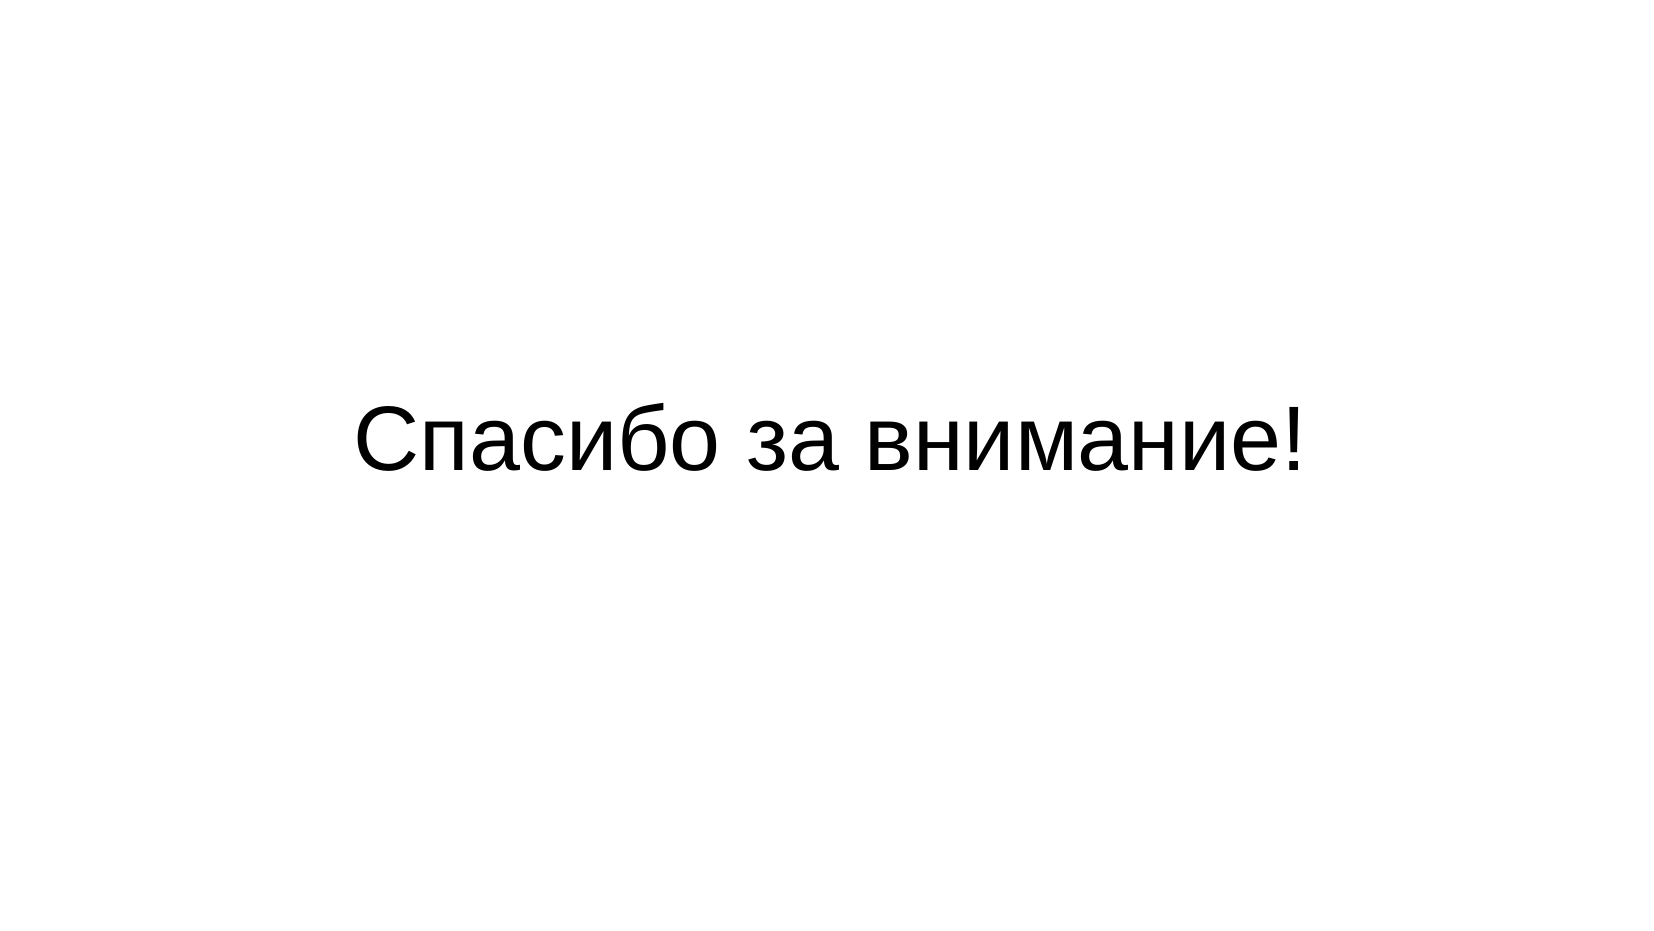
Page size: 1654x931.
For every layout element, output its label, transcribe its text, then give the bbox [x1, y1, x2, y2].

title Спасибо за внимание! [86, 361, 1576, 517]
